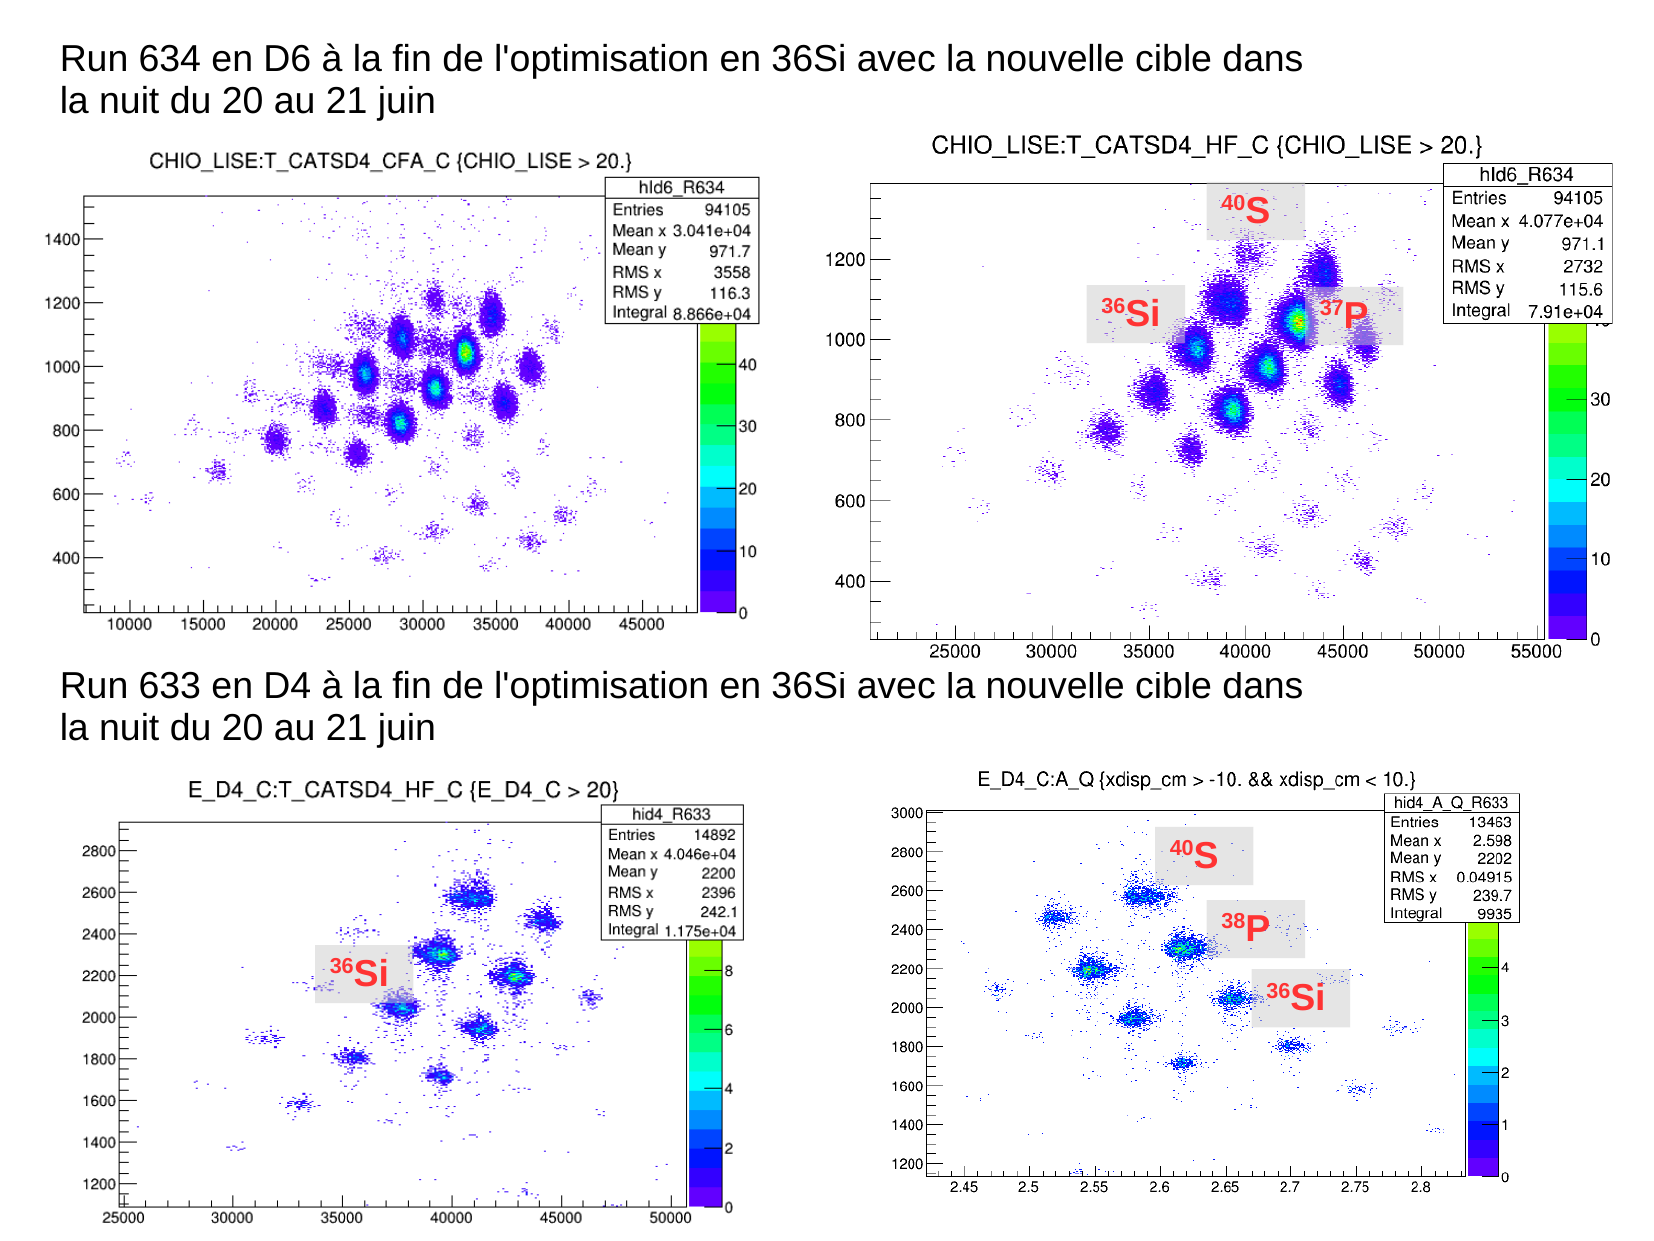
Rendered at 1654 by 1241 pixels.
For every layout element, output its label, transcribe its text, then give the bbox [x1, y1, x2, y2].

picture [810, 130, 1624, 672]
text_box Run 634 en D6 à la fin de l'optimisation en 36Si avec la nouvelle cible dans la nuit du 20 au 21 juin [45, 30, 1351, 129]
text_box 40S [1206, 181, 1306, 241]
text_box 36Si [315, 945, 414, 1004]
picture [75, 775, 751, 1237]
text_box 36Si [1251, 969, 1351, 1028]
picture [885, 764, 1523, 1203]
text_box 38P [1206, 900, 1306, 959]
text_box Run 633 en D4 à la fin de l'optimisation en 36Si avec la nouvelle cible dans la nuit du 20 au 21 juin [45, 657, 1351, 757]
text_box 37P [1305, 286, 1404, 346]
picture [23, 145, 766, 644]
text_box 36Si [1086, 285, 1186, 344]
text_box 40S [1155, 826, 1254, 886]
